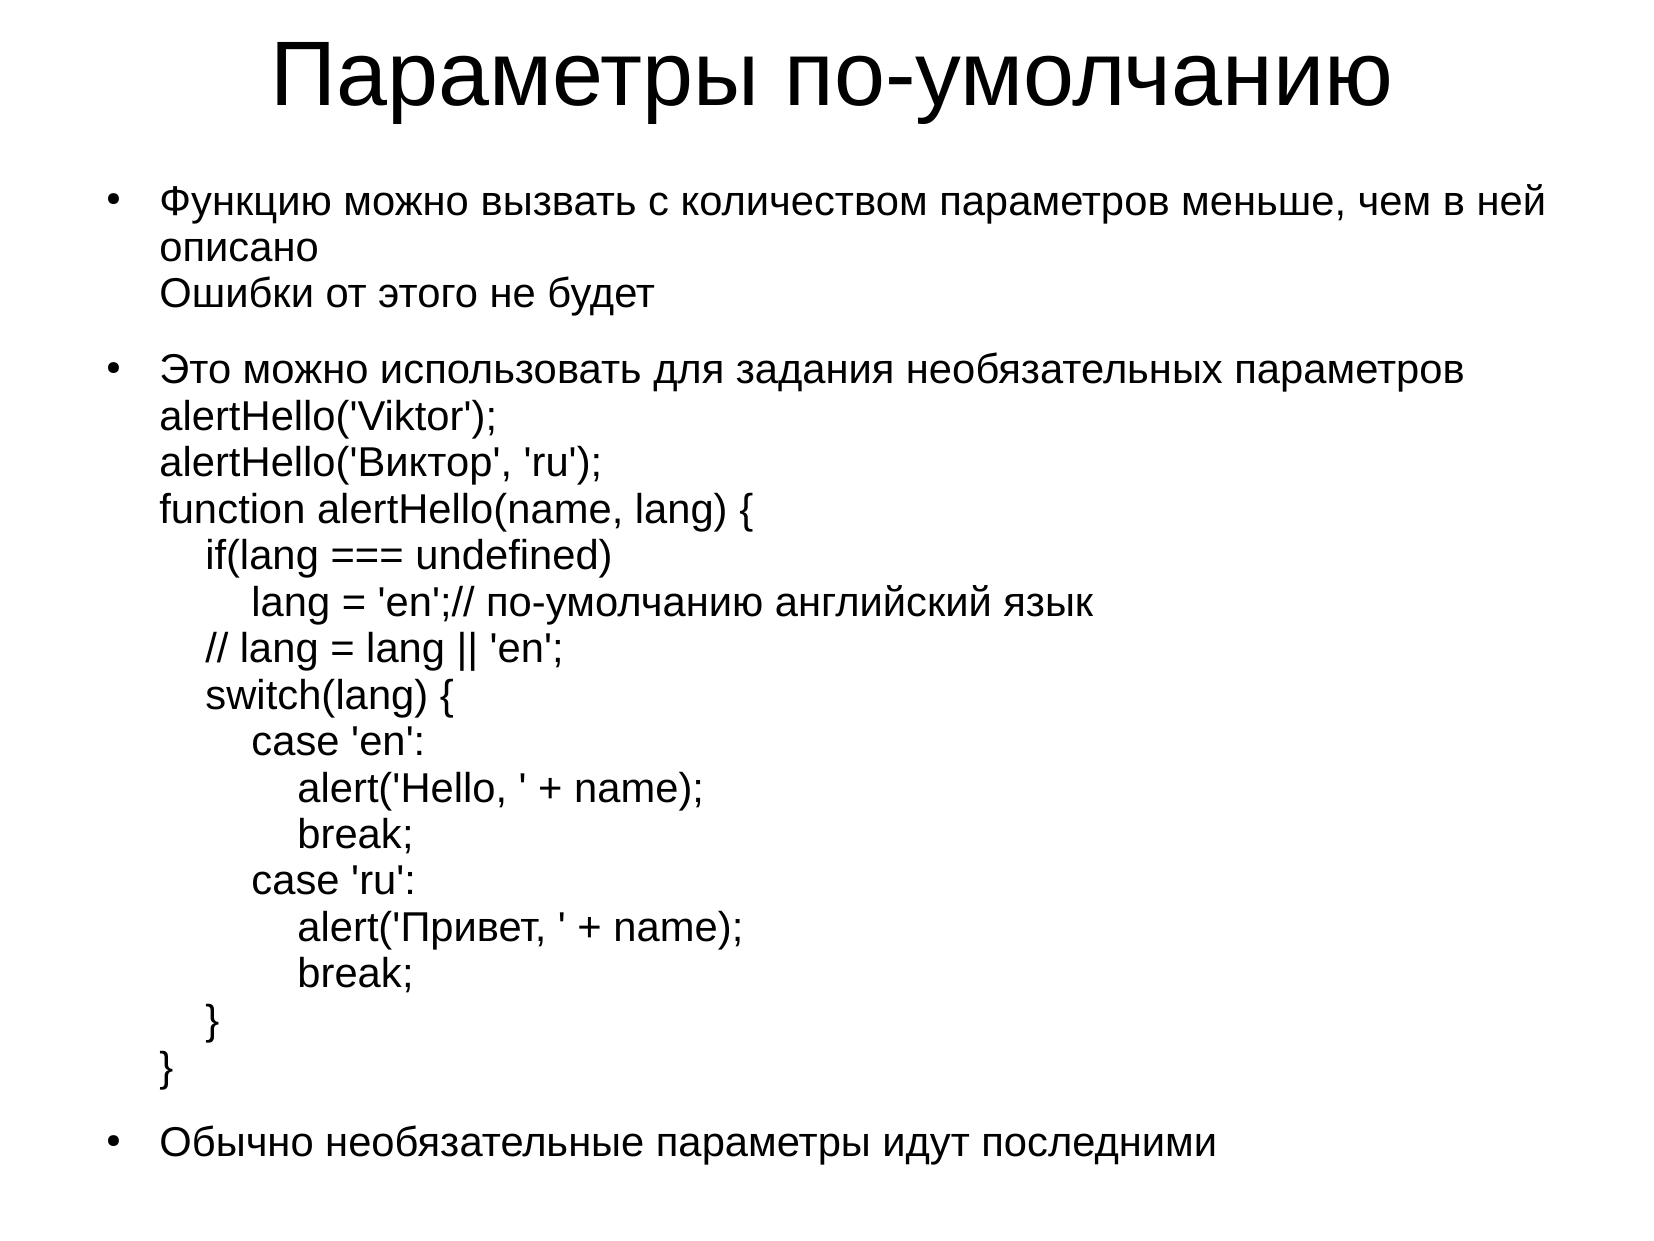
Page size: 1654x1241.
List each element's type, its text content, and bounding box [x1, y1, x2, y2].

title Параметры по-умолчанию [88, 0, 1577, 177]
list Функцию можно вызвать с количеством параметров меньше, чем в ней описано Ошибки от этого не будет Это можно использовать для задания необязательных параметров alertHello('Viktor'); alertHello('Виктор', 'ru'); function alertHello(name, lang) { if(lang === undefined) lang = 'en';// по-умолчанию английский язык // lang = lang || 'en'; switch(lang) { case 'en': alert('Hello, ' + name); break; case 'ru': alert('Привет, ' + name); break; } } Обычно необязательные параметры идут последними [88, 177, 1577, 1172]
